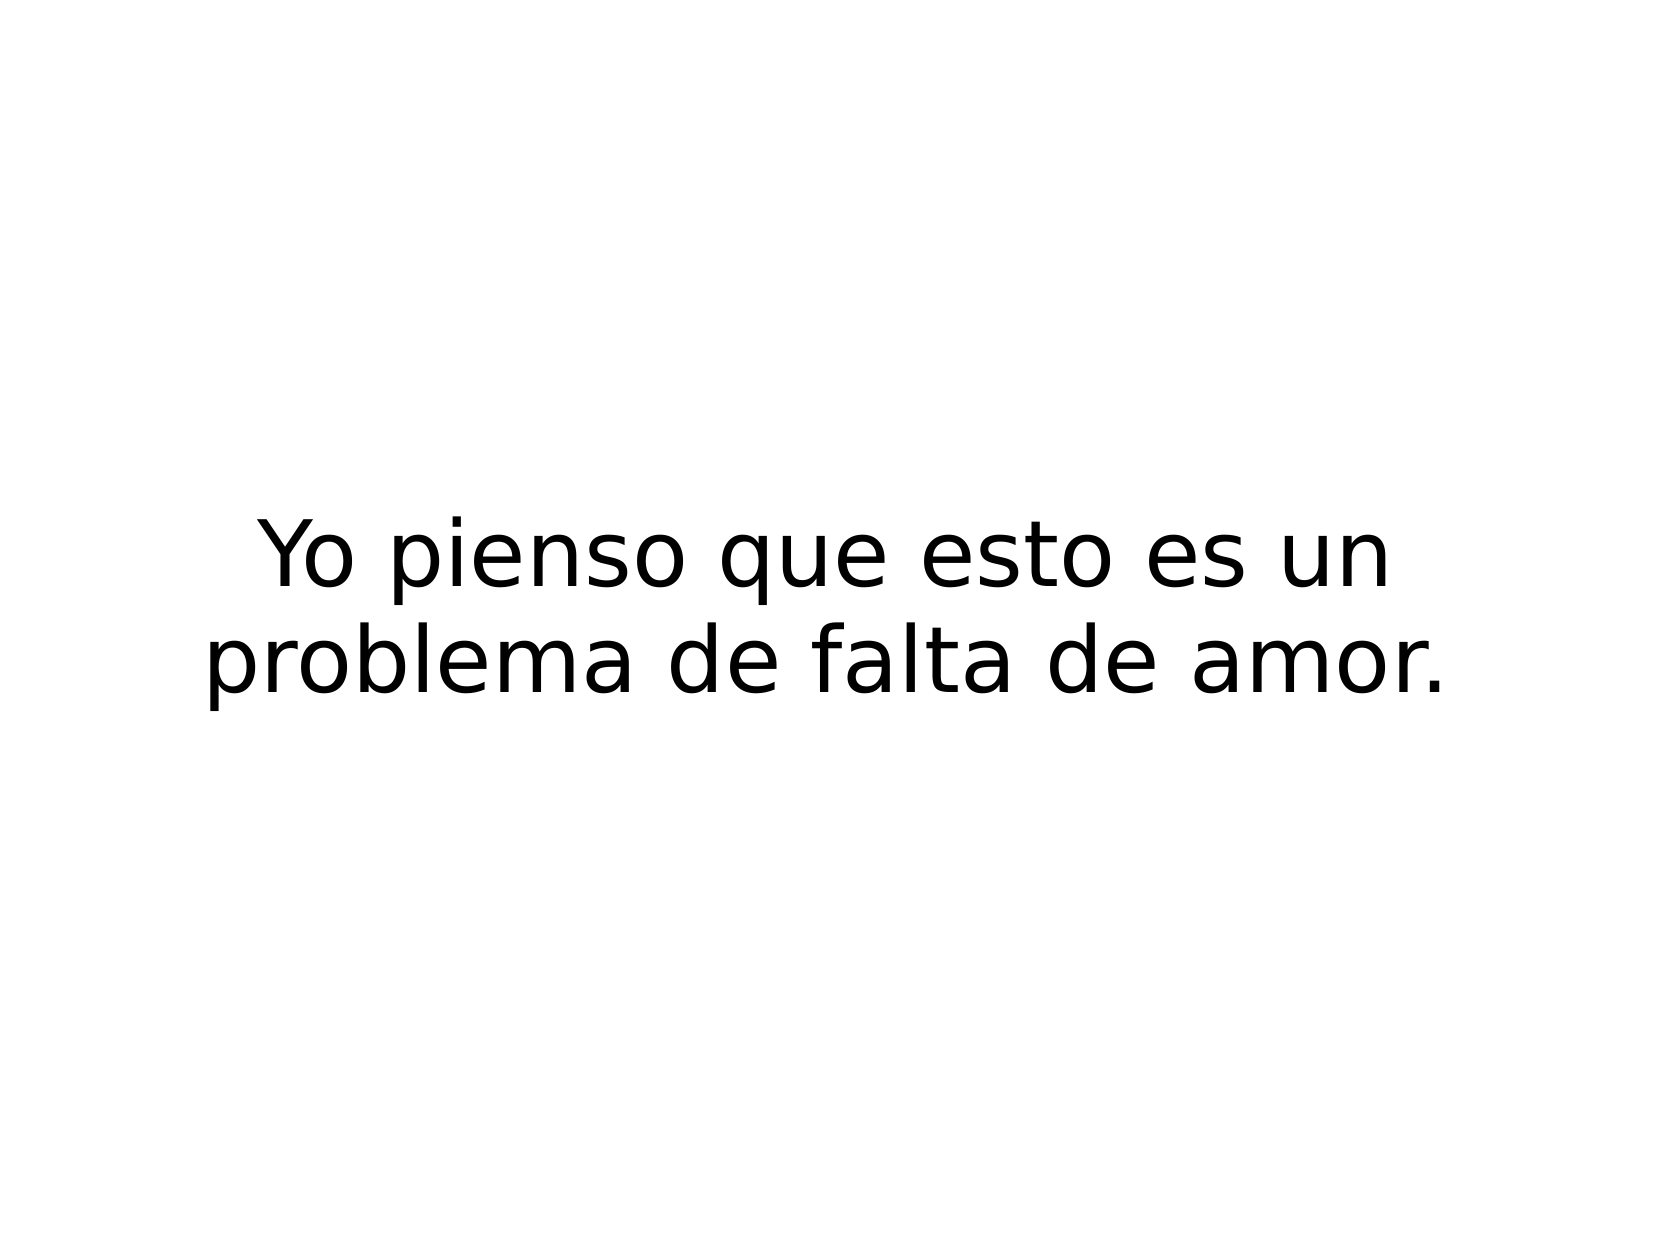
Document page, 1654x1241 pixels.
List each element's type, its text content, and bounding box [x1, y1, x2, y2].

title Yo pienso que esto es un problema de falta de amor. [82, 447, 1571, 769]
